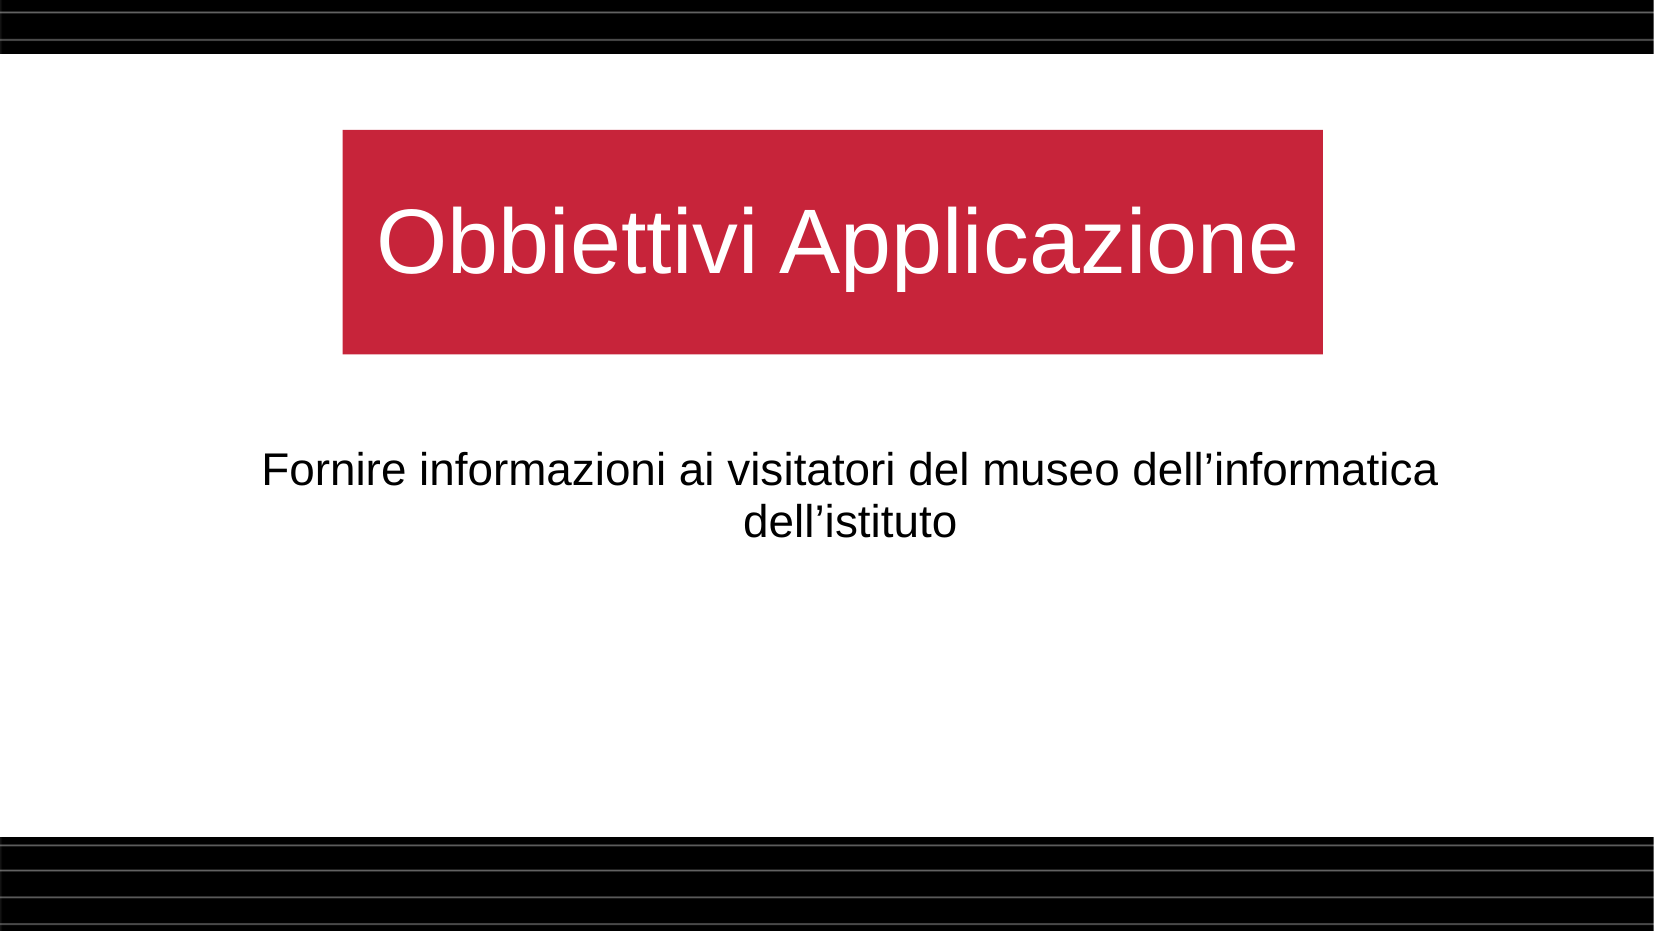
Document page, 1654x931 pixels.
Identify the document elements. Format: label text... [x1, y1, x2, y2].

title Obbiettivi Applicazione [342, 129, 1323, 355]
text_box Fornire informazioni ai visitatori del museo dell’informatica dell’istituto [224, 437, 1477, 597]
picture [0, 0, 1654, 54]
picture [0, 837, 1654, 931]
